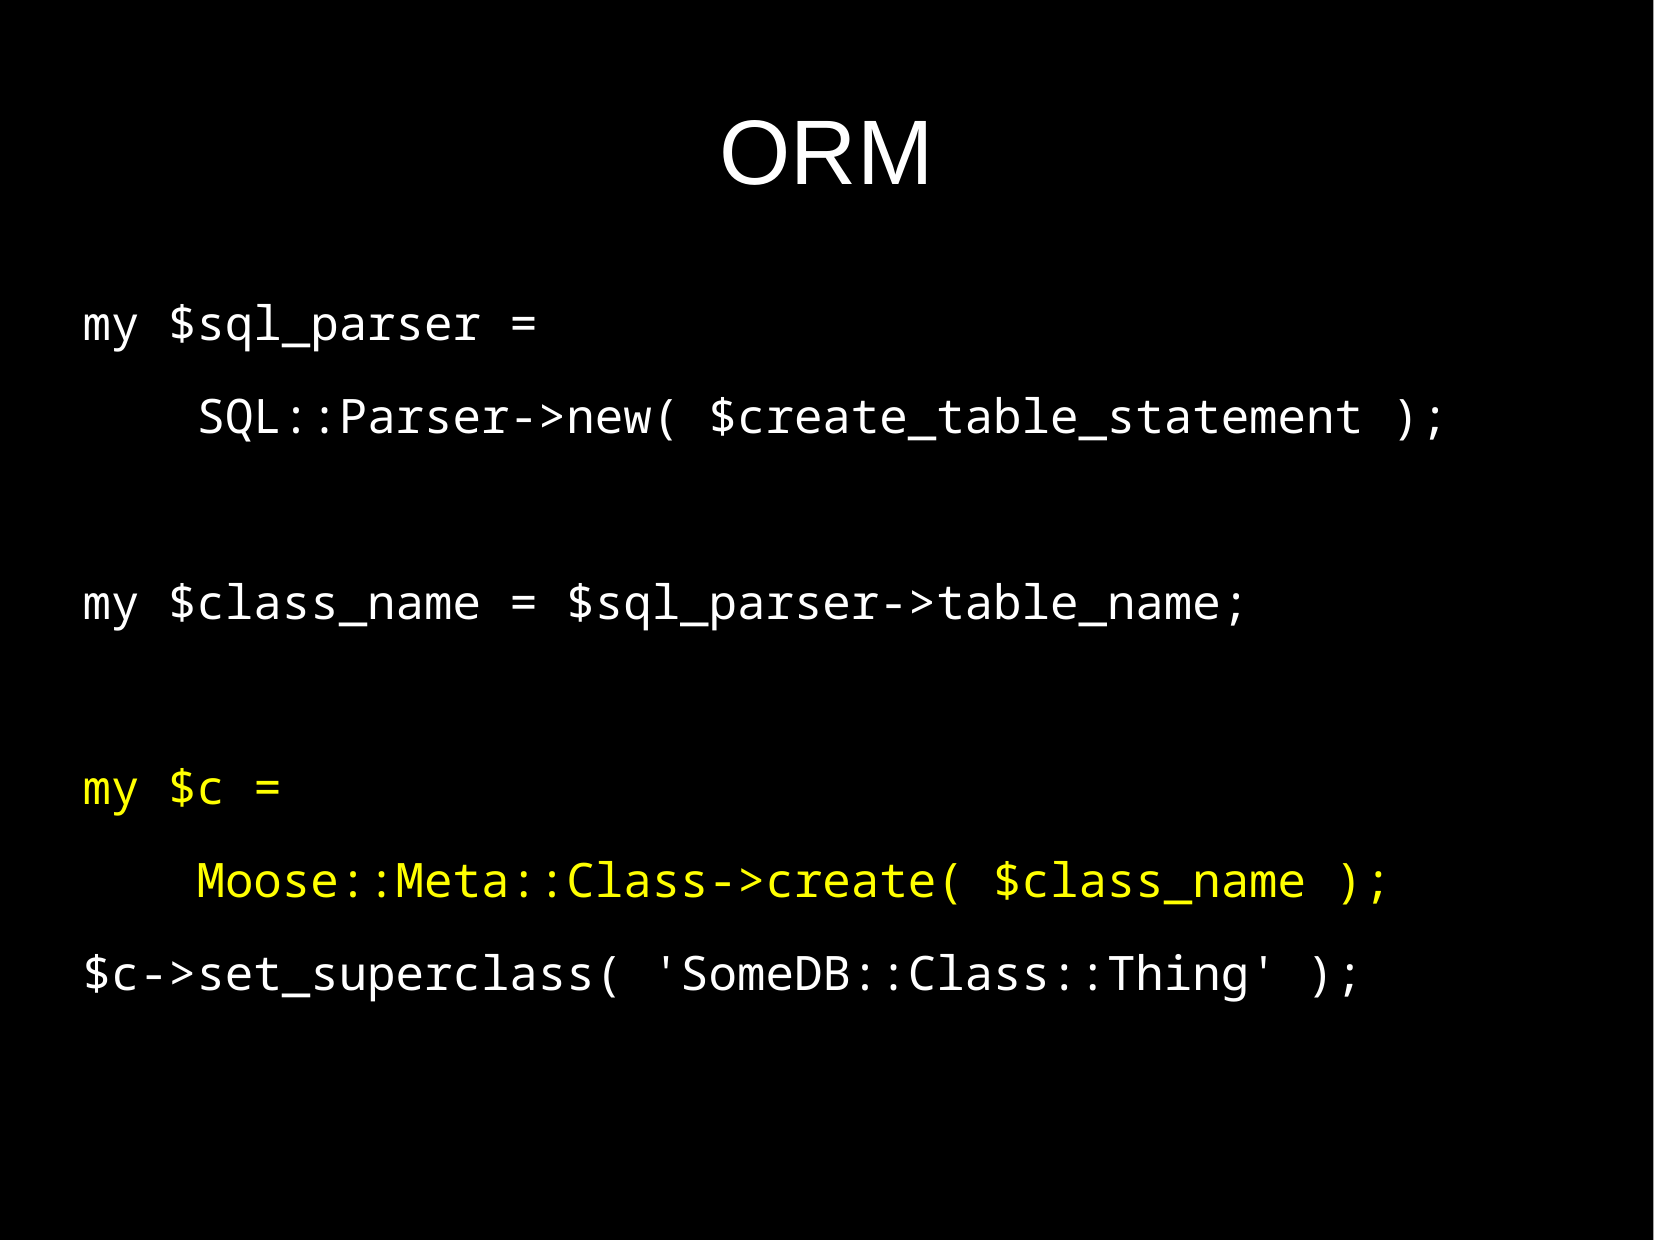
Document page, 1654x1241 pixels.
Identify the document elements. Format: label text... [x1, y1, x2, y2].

title ORM [82, 49, 1571, 257]
list my $sql_parser = SQL::Parser->new( $create_table_statement ); my $class_name = $sql_parser->table_name; my $c = Moose::Meta::Class->create( $class_name ); $c->set_superclass( 'SomeDB::Class::Thing' ); [82, 290, 1538, 1010]
